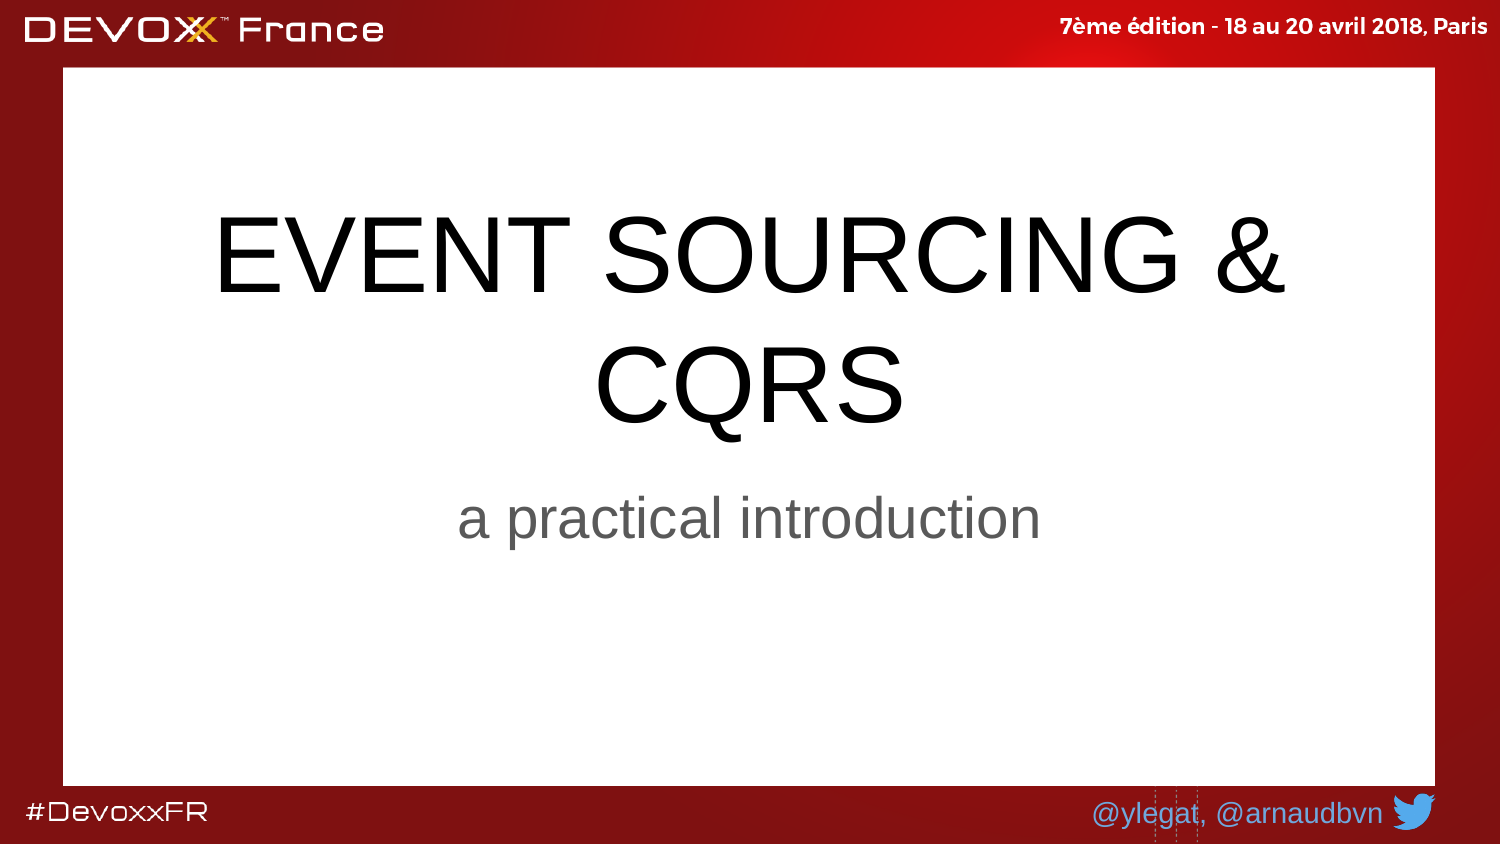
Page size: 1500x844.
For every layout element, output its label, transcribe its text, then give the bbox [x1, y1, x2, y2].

title EVENT SOURCING & CQRS [51, 122, 1449, 459]
subtitle a practical introduction [51, 464, 1449, 595]
text_box @ylegat, @arnaudbvn [910, 779, 1399, 844]
picture [0, 0, 1500, 844]
